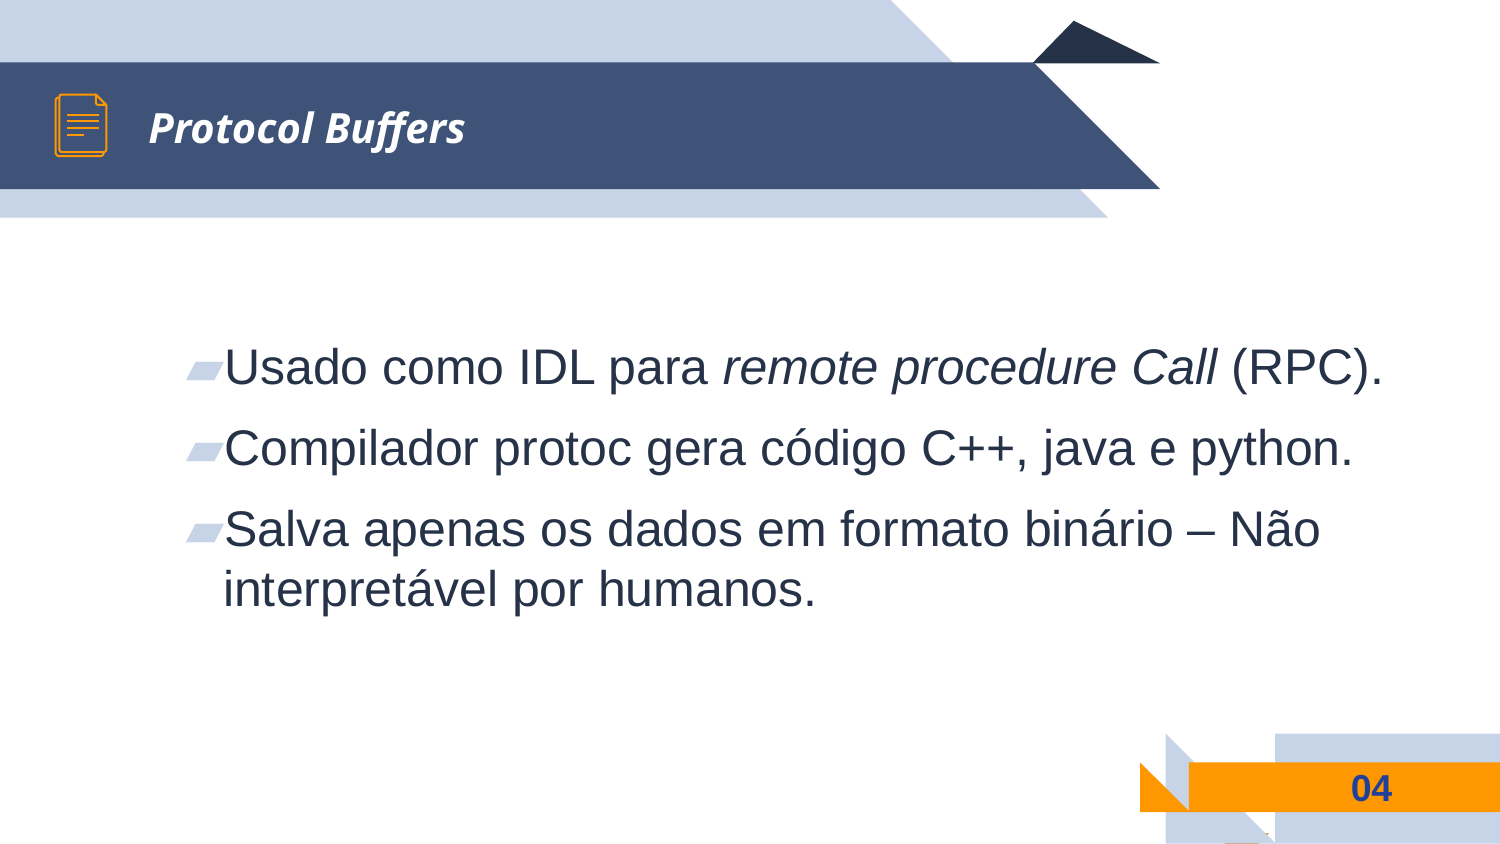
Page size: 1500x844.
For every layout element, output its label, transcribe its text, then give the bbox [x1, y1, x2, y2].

text_box Protocol Buffers [133, 64, 1035, 190]
text_box Usado como IDL para remote procedure Call (RPC). Compilador protoc gera código C++, java e python. Salva apenas os dados em formato binário – Não interpretável por humanos. [133, 217, 1418, 734]
text_box 04 [1249, 760, 1494, 813]
